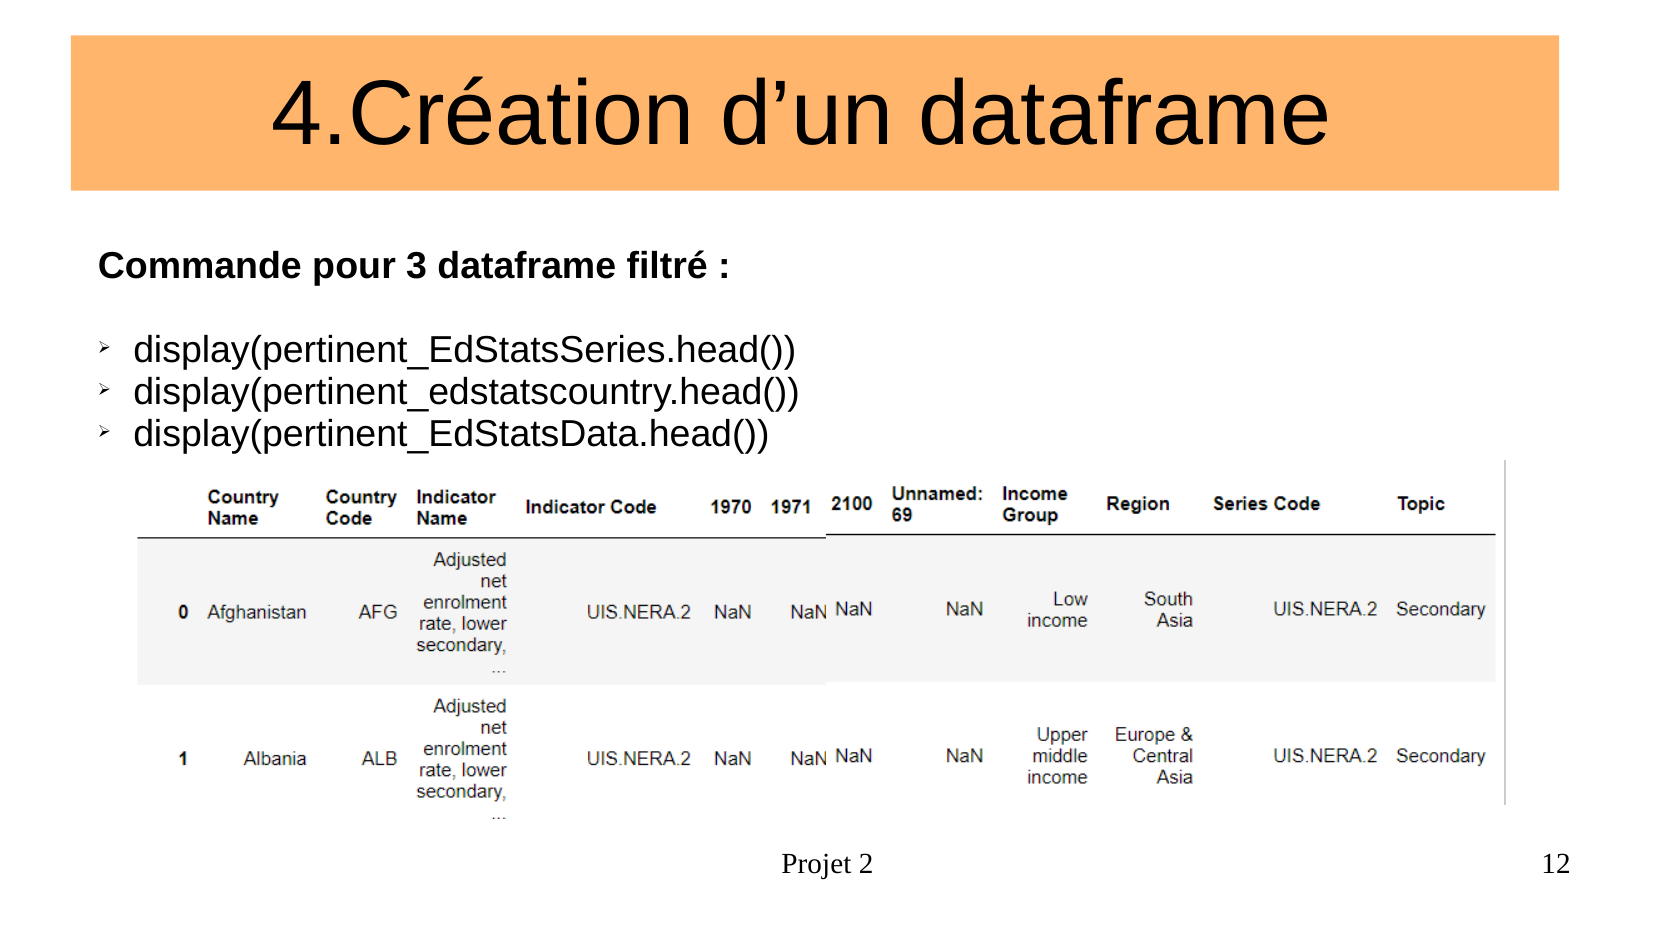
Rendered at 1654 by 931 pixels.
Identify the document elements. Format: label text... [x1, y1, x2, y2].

title 4.Création d’un dataframe [70, 35, 1560, 191]
picture [110, 460, 1512, 820]
text_box Commande pour 3 dataframe filtré : display(pertinent_EdStatsSeries.head()) display(pertinent_edstatscountry.head()) display(pertinent_EdStatsData.head()) [83, 237, 817, 462]
